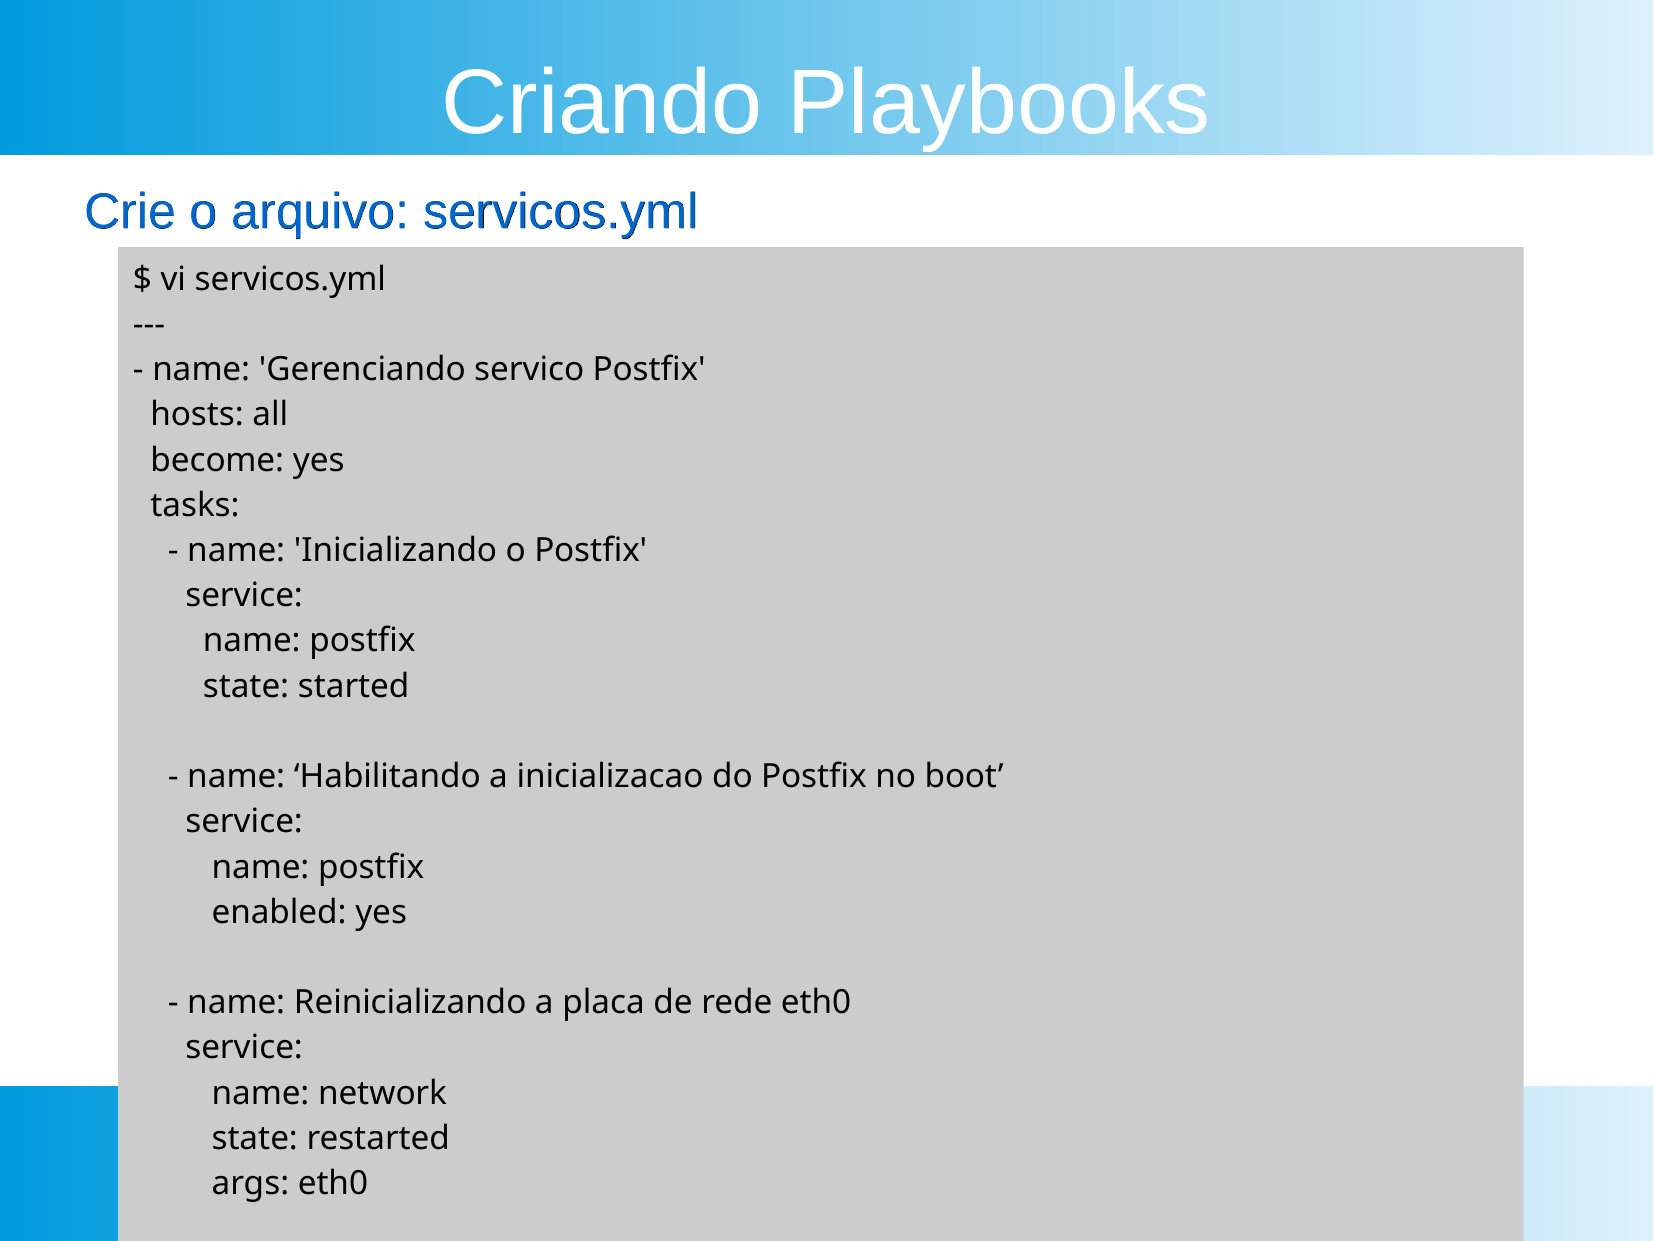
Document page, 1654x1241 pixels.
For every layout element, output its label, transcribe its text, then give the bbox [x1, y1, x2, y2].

text_box $ vi servicos.yml --- - name: 'Gerenciando servico Postfix' hosts: all become: yes tasks: - name: 'Inicializando o Postfix' service: name: postfix state: started - name: ‘Habilitando a inicializacao do Postfix no boot’ service: name: postfix enabled: yes - name: Reinicializando a placa de rede eth0 service: name: network state: restarted args: eth0 [118, 248, 1524, 1077]
list Crie o arquivo: servicos.yml [84, 183, 1573, 248]
title Criando Playbooks [82, 49, 1571, 155]
